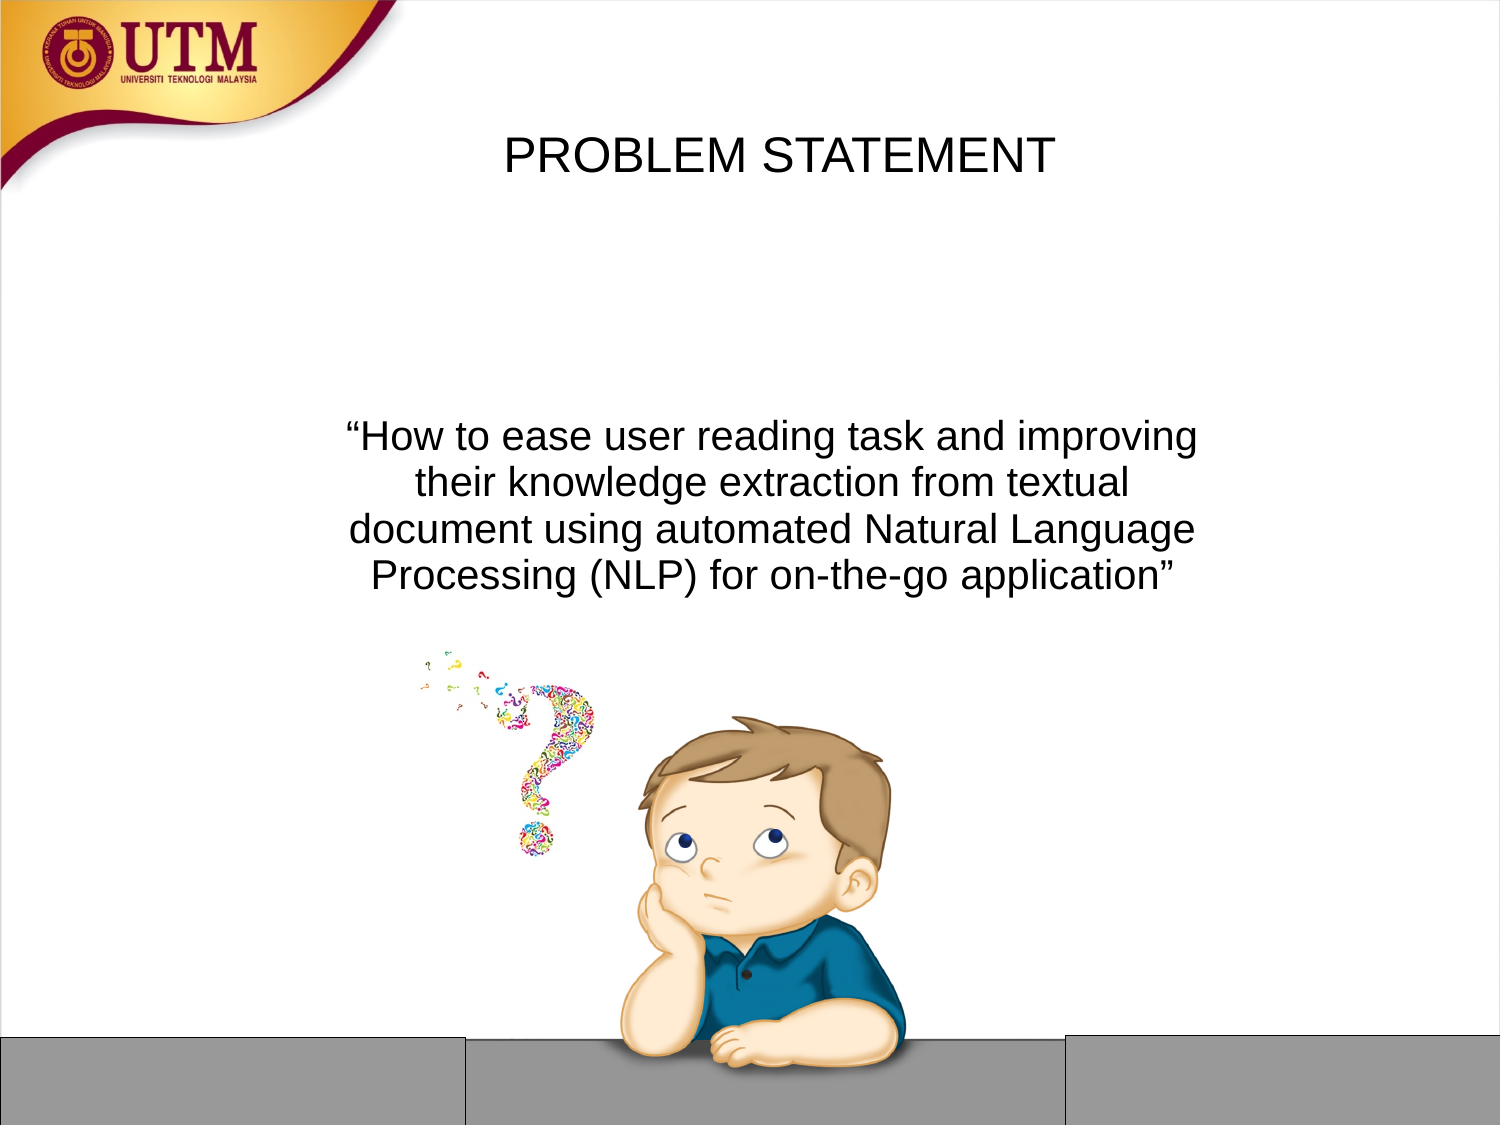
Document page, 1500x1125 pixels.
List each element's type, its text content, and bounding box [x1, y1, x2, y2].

text_box [1065, 1035, 1500, 1125]
text_box [0, 1037, 466, 1125]
picture [0, 0, 1500, 1125]
text_box PROBLEM STATEMENT [225, 120, 1336, 191]
text_box “How to ease user reading task and improving their knowledge extraction from textual document using automated Natural Language Processing (NLP) for on-the-go application” [330, 404, 1216, 616]
